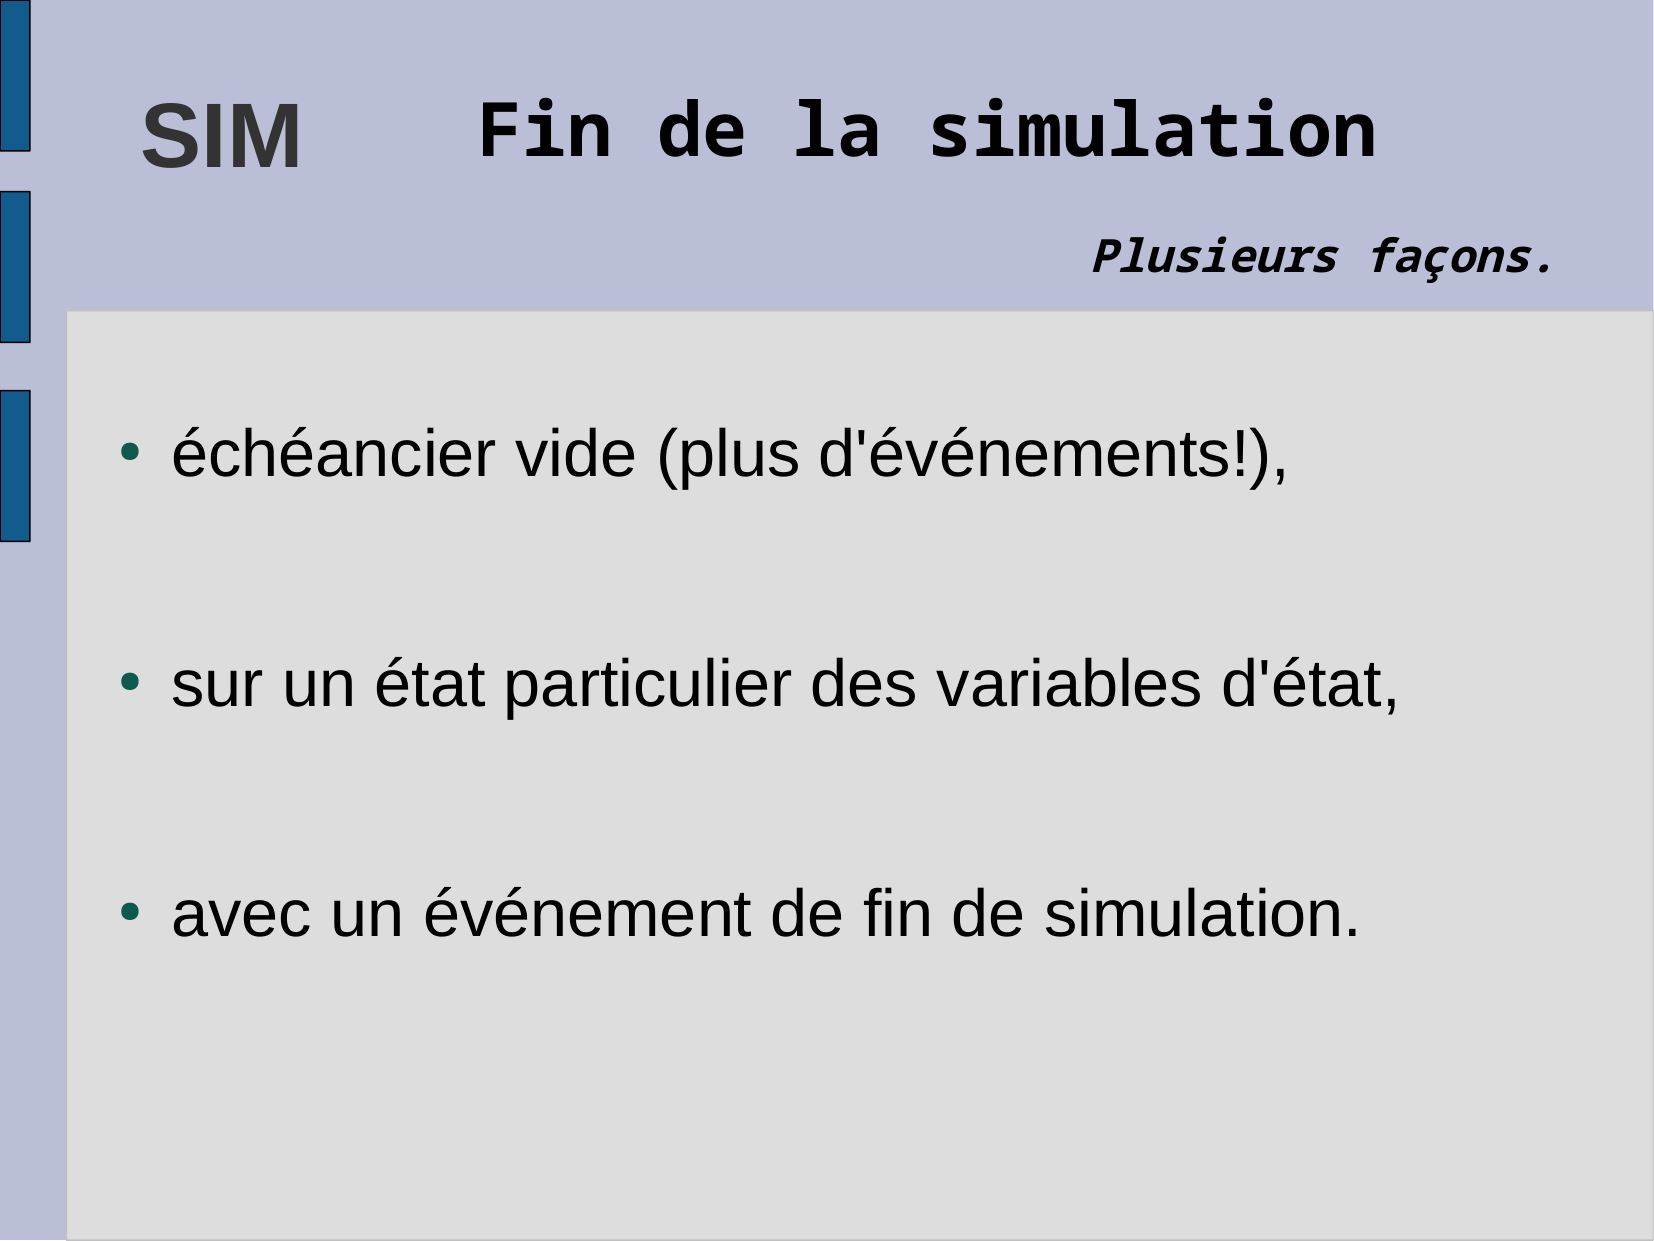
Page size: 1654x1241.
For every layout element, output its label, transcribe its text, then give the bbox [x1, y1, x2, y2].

text_box Fin de la simulation [477, 76, 1565, 175]
title SIM [74, 51, 371, 223]
list échéancier vide (plus d'événements!), sur un état particulier des variables d'état, avec un événement de fin de simulation. [100, 417, 1617, 1085]
text_box Plusieurs façons. [1089, 223, 1558, 285]
